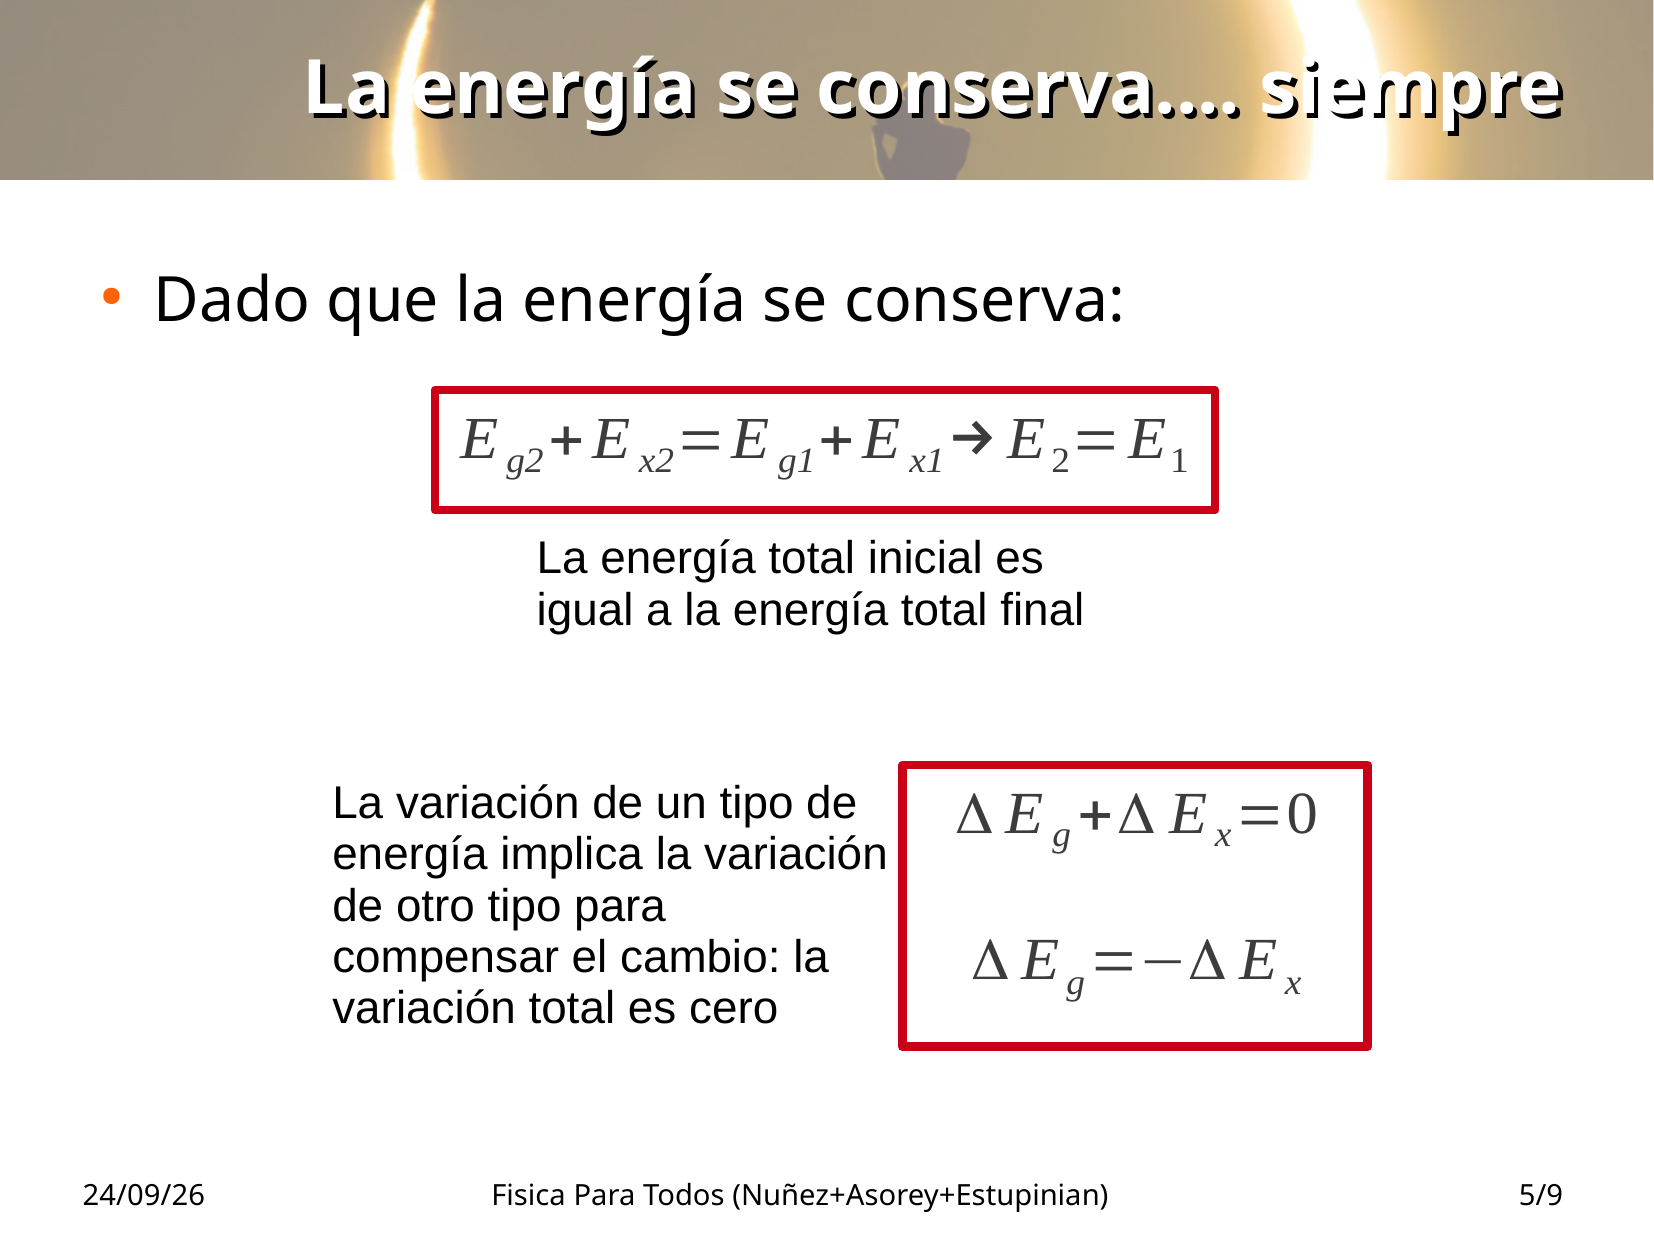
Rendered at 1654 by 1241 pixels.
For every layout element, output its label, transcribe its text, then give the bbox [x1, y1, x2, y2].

text_box La variación de un tipo de energía implica la variación de otro tipo para compensar el cambio: la variación total es cero [317, 769, 906, 1047]
chart [947, 779, 1326, 1002]
list Dado que la energía se conserva: [82, 255, 1571, 1141]
picture [0, 0, 1654, 180]
text_box La energía total inicial es igual a la energía total final [521, 525, 1156, 676]
title La energía se conserva.... siempre [75, 19, 1564, 151]
chart [450, 405, 1195, 481]
